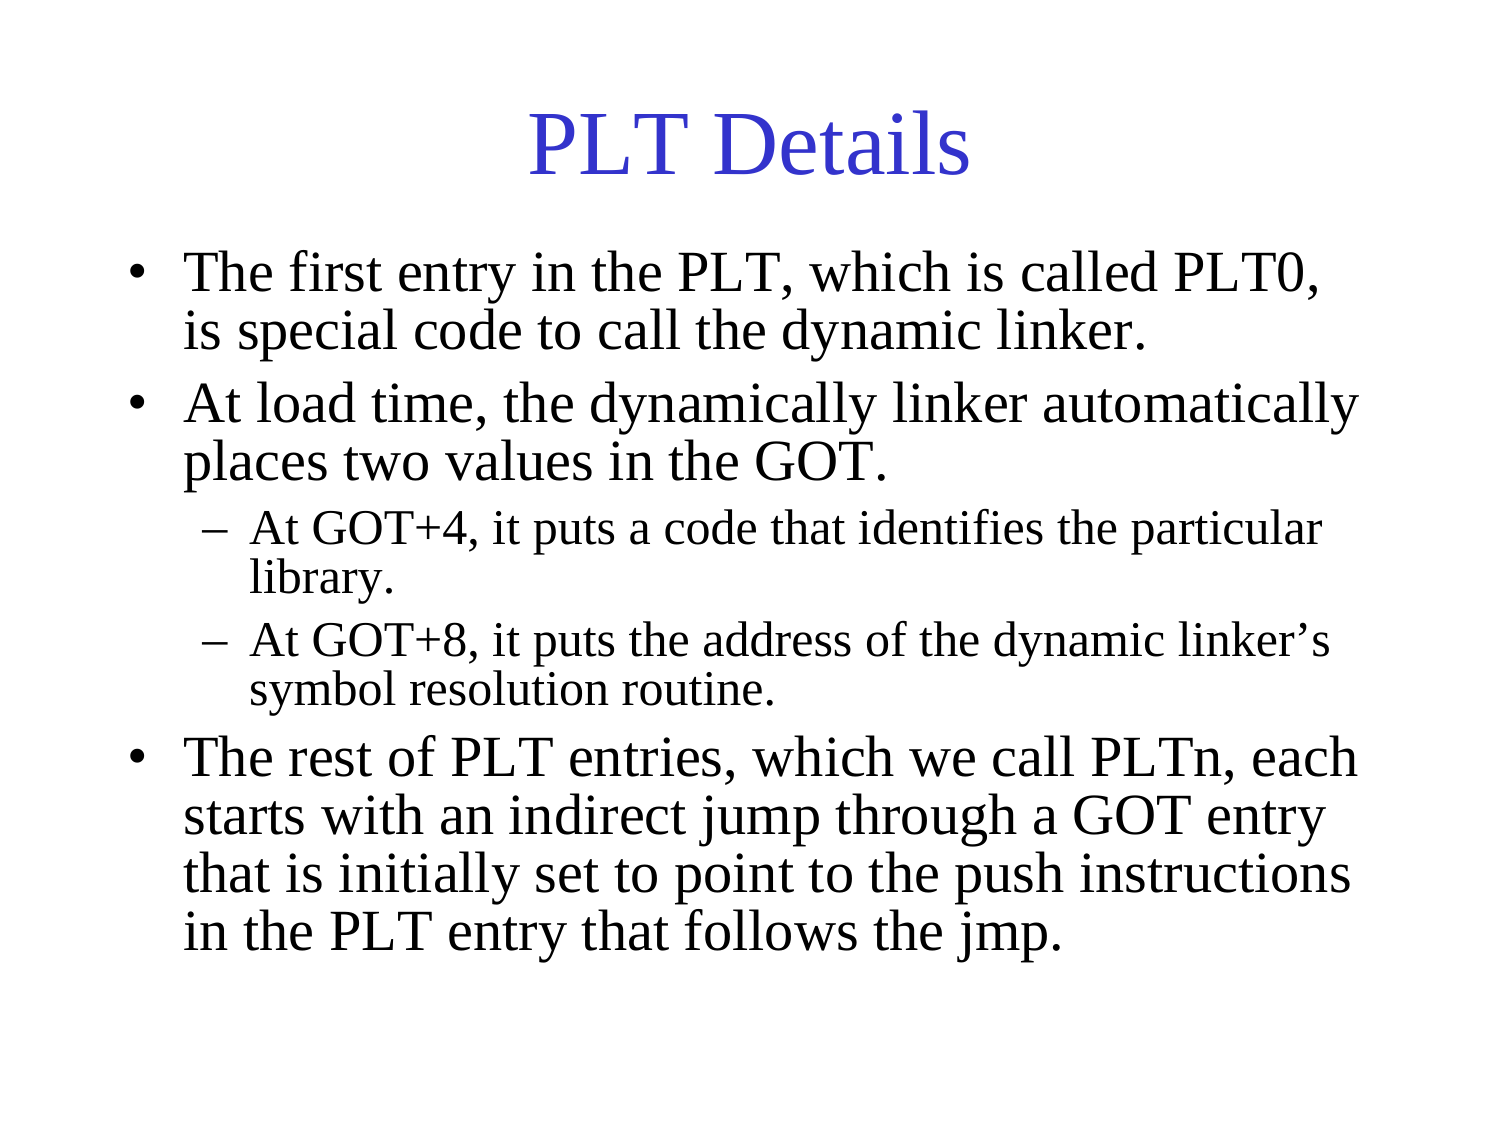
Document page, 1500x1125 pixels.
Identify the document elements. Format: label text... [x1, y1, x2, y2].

list The first entry in the PLT, which is called PLT0, is special code to call the dynamic linker. At load time, the dynamically linker automatically places two values in the GOT. At GOT+4, it puts a code that identifies the particular library. At GOT+8, it puts the address of the dynamic linker’s symbol resolution routine. The rest of PLT entries, which we call PLTn, each starts with an indirect jump through a GOT entry that is initially set to point to the push instructions in the PLT entry that follows the jmp. [112, 237, 1388, 1027]
title PLT Details [112, 49, 1388, 237]
